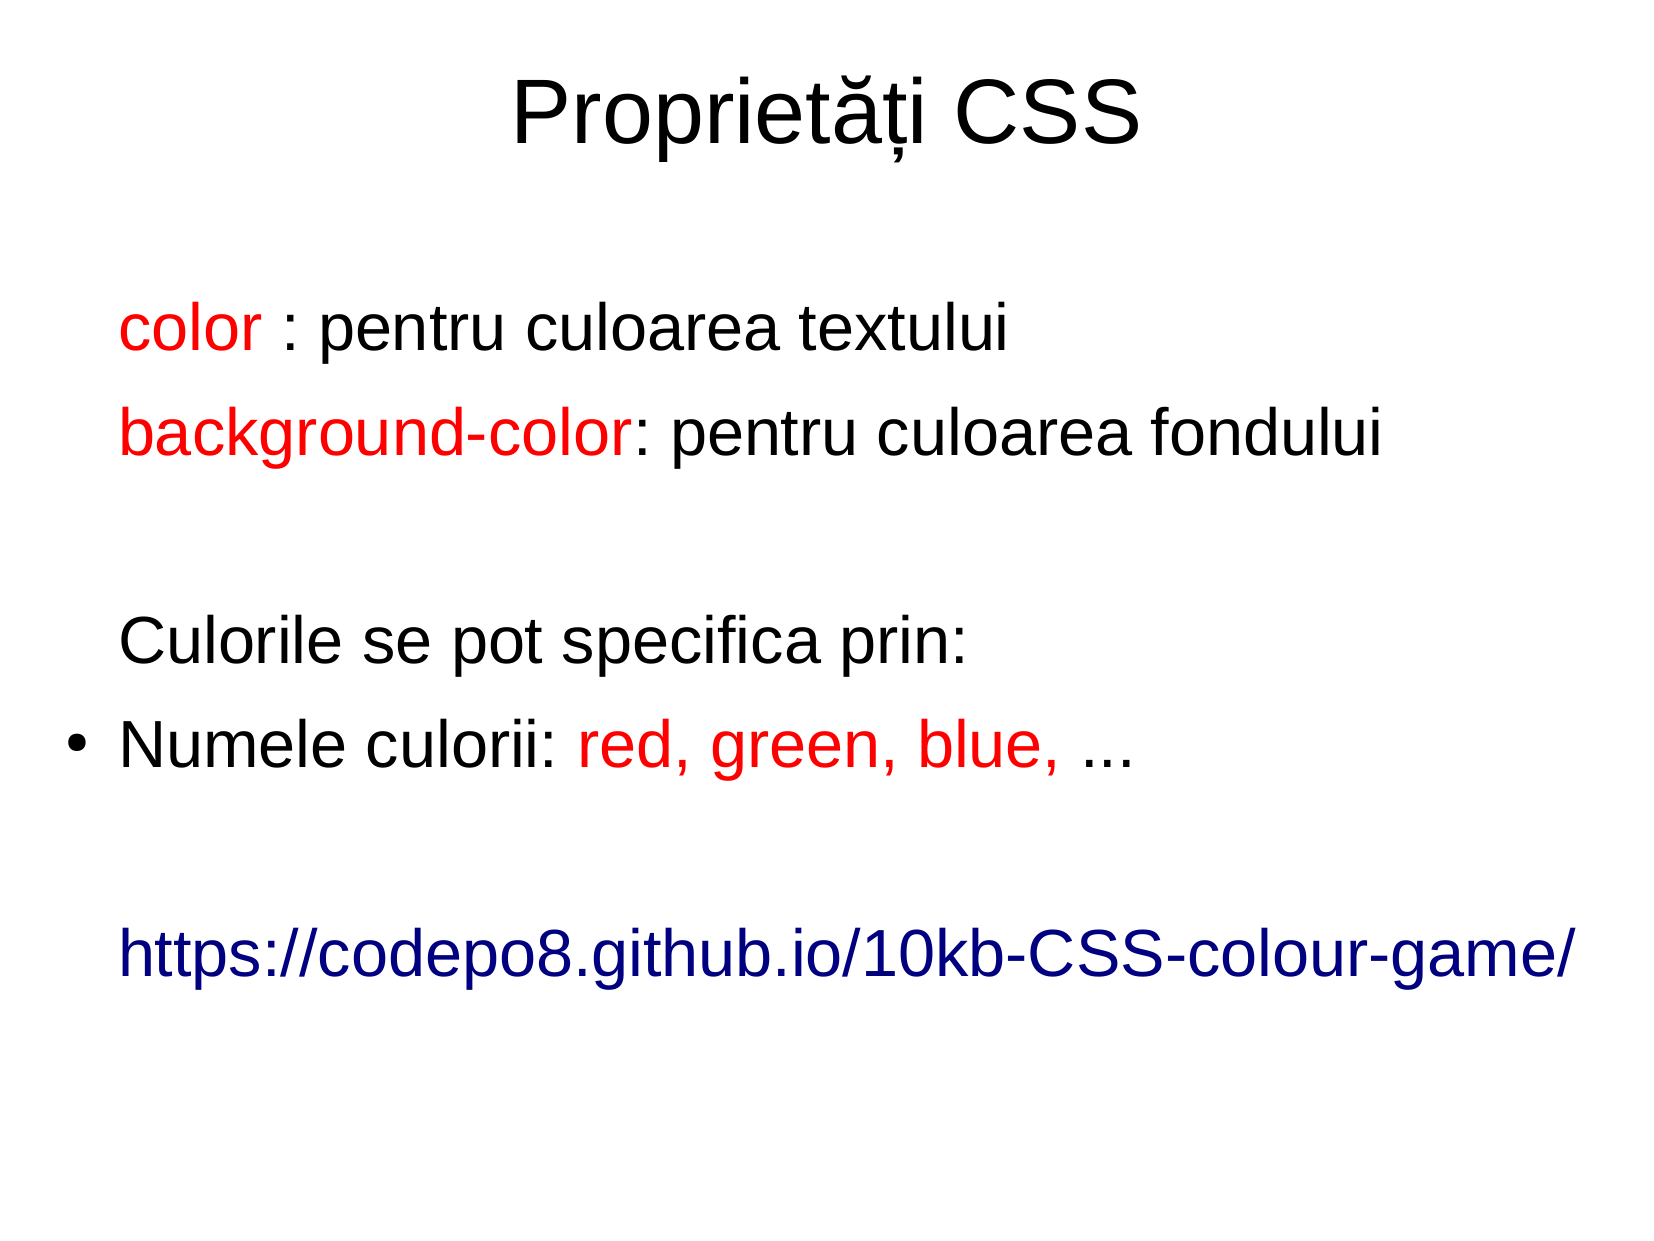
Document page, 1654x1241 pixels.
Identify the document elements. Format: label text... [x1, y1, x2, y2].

title Proprietăți CSS [82, 8, 1571, 216]
list color : pentru culoarea textului background-color: pentru culoarea fondului Culorile se pot specifica prin: Numele culorii: red, green, blue, ... https://codepo8.github.io/10kb-CSS-colour-game/ [47, 290, 1607, 1010]
